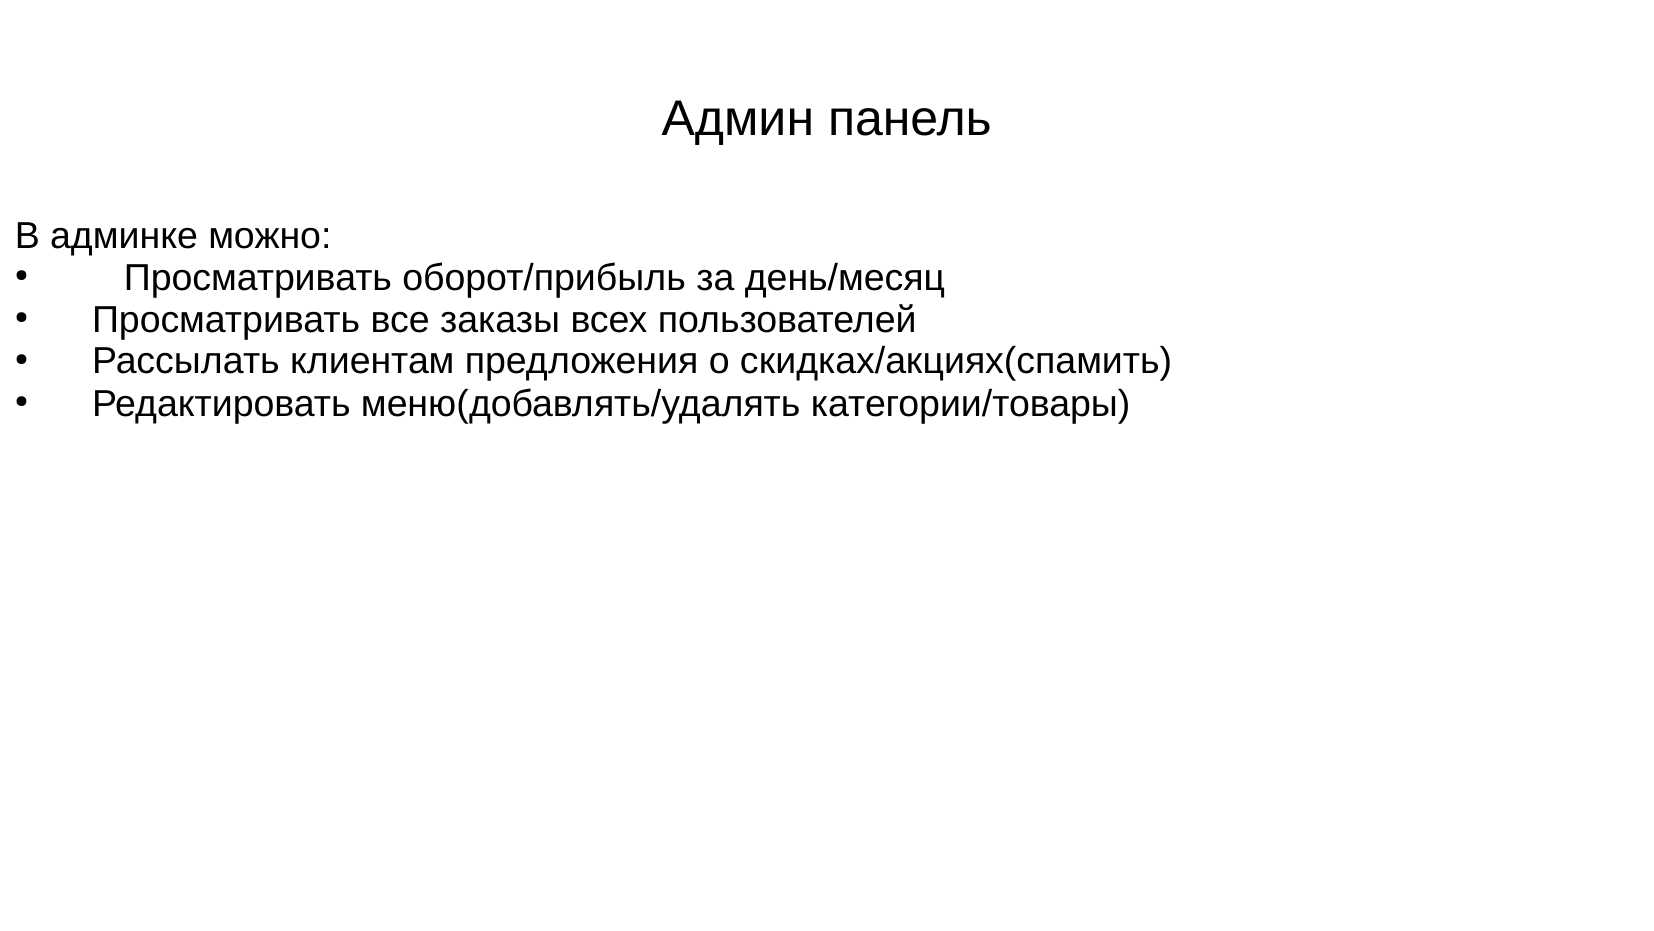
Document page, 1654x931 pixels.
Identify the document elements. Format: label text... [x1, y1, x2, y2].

text_box В админке можно: Просматривать оборот/прибыль за день/месяц Просматривать все заказы всех пользователей Рассылать клиентам предложения о скидках/акциях(спамить) Редактировать меню(добавлять/удалять категории/товары) [0, 206, 1654, 532]
text_box Админ панель [0, 0, 1654, 206]
